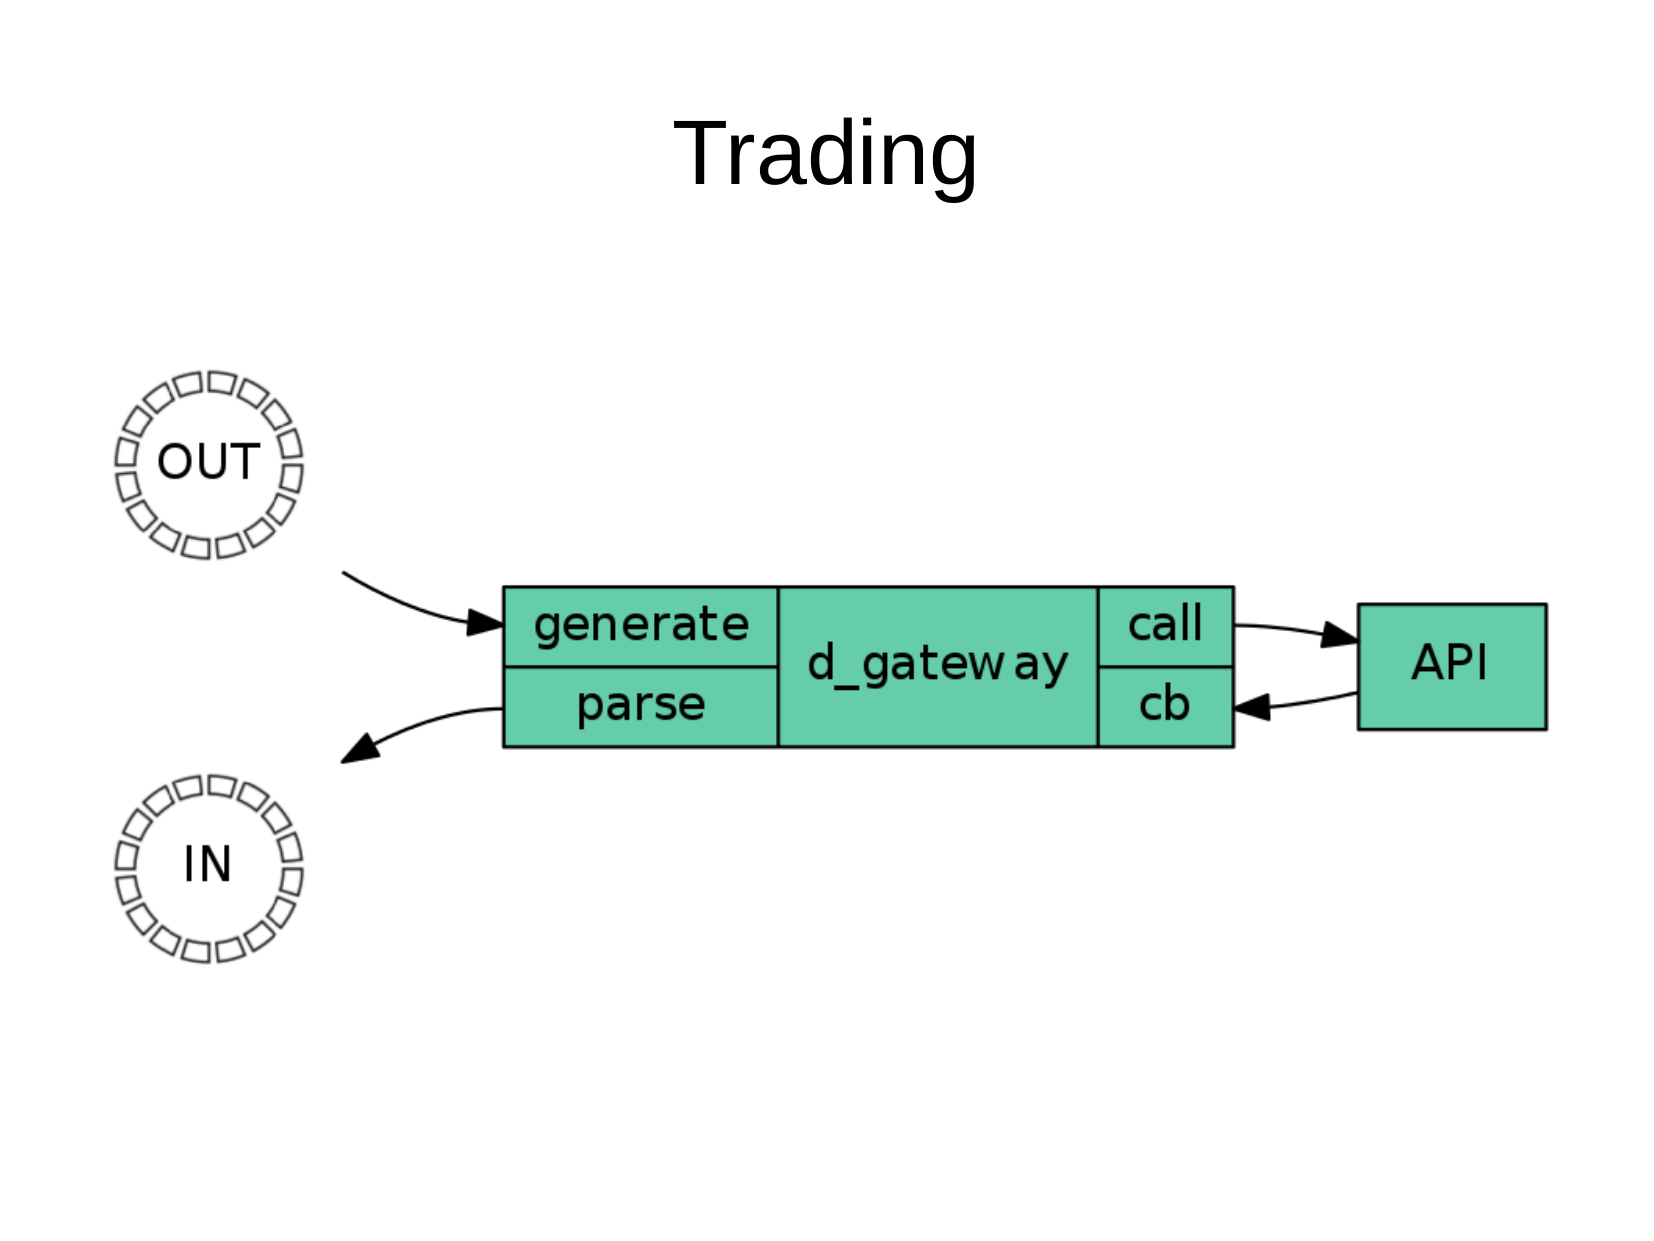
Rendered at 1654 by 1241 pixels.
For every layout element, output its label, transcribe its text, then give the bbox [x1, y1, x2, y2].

picture [26, 282, 1560, 1052]
title Trading [82, 49, 1571, 257]
